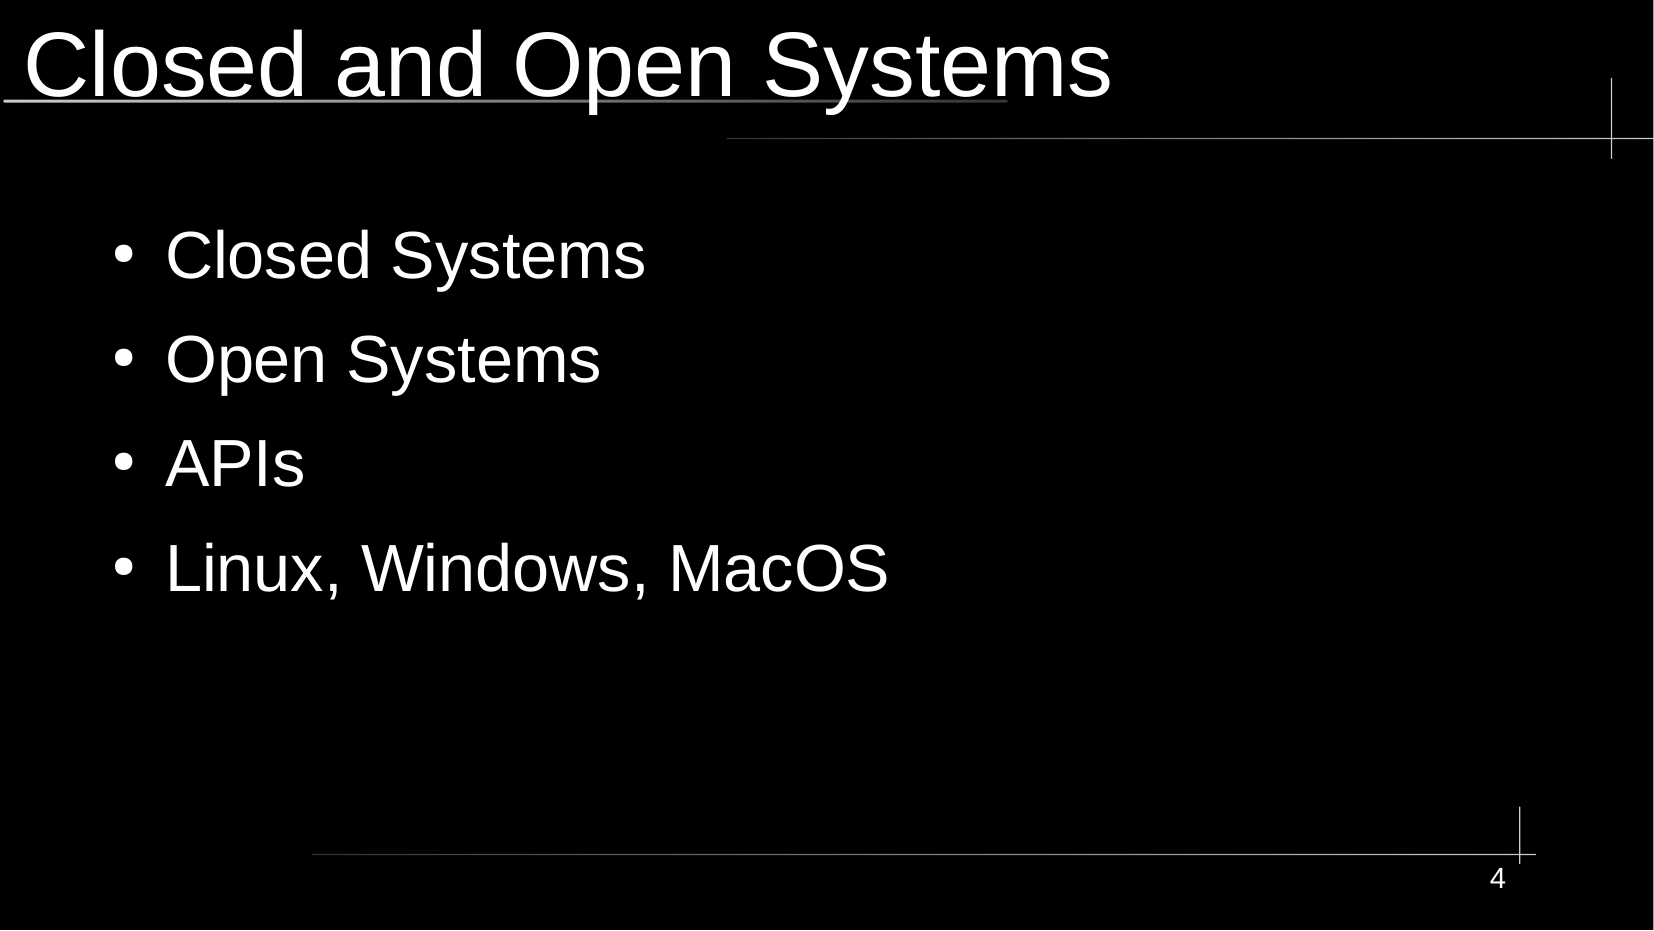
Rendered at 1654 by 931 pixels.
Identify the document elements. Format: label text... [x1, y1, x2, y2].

list Closed Systems Open Systems APIs Linux, Windows, MacOS [94, 217, 1583, 851]
title Closed and Open Systems [23, 11, 1589, 119]
